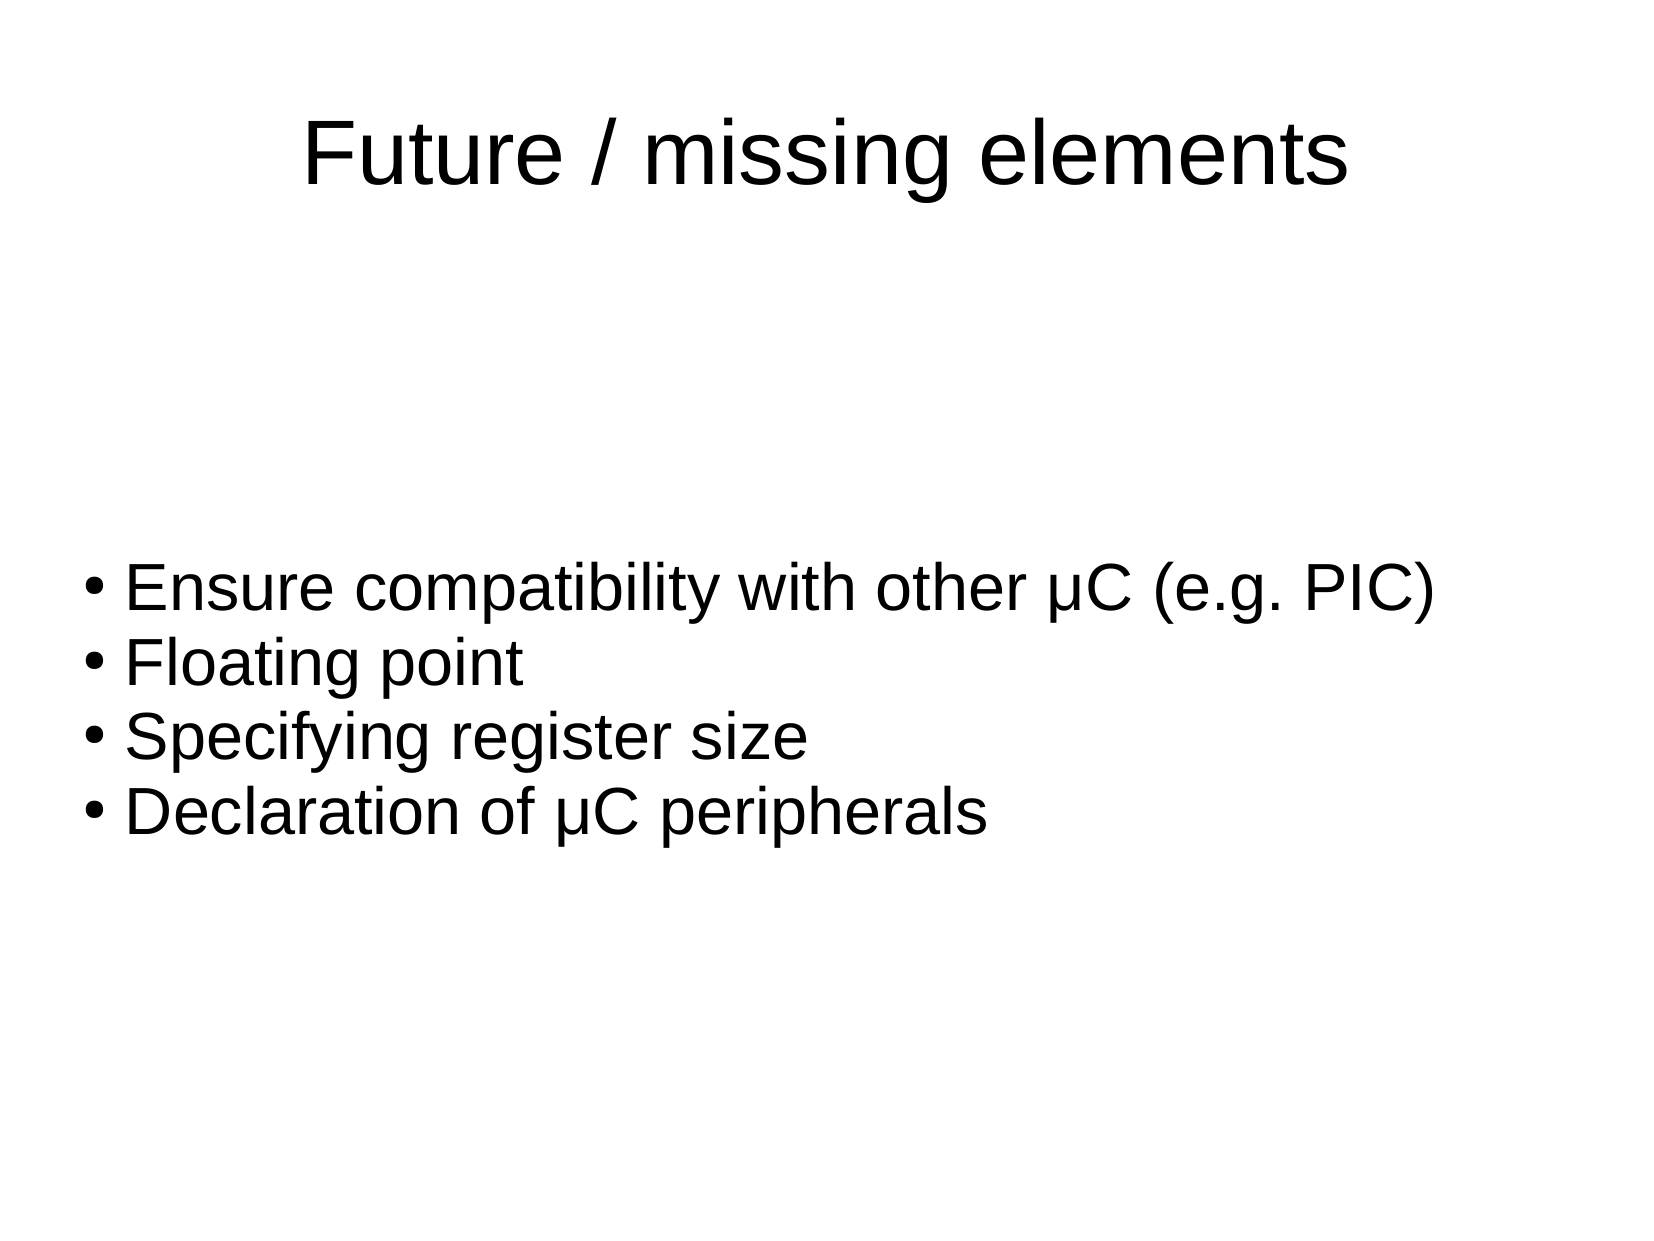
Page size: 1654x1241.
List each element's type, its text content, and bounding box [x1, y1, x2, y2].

title Future / missing elements [82, 56, 1571, 250]
subtitle Ensure compatibility with other μC (e.g. PIC) Floating point Specifying register size Declaration of μC peripherals [82, 297, 1571, 1102]
